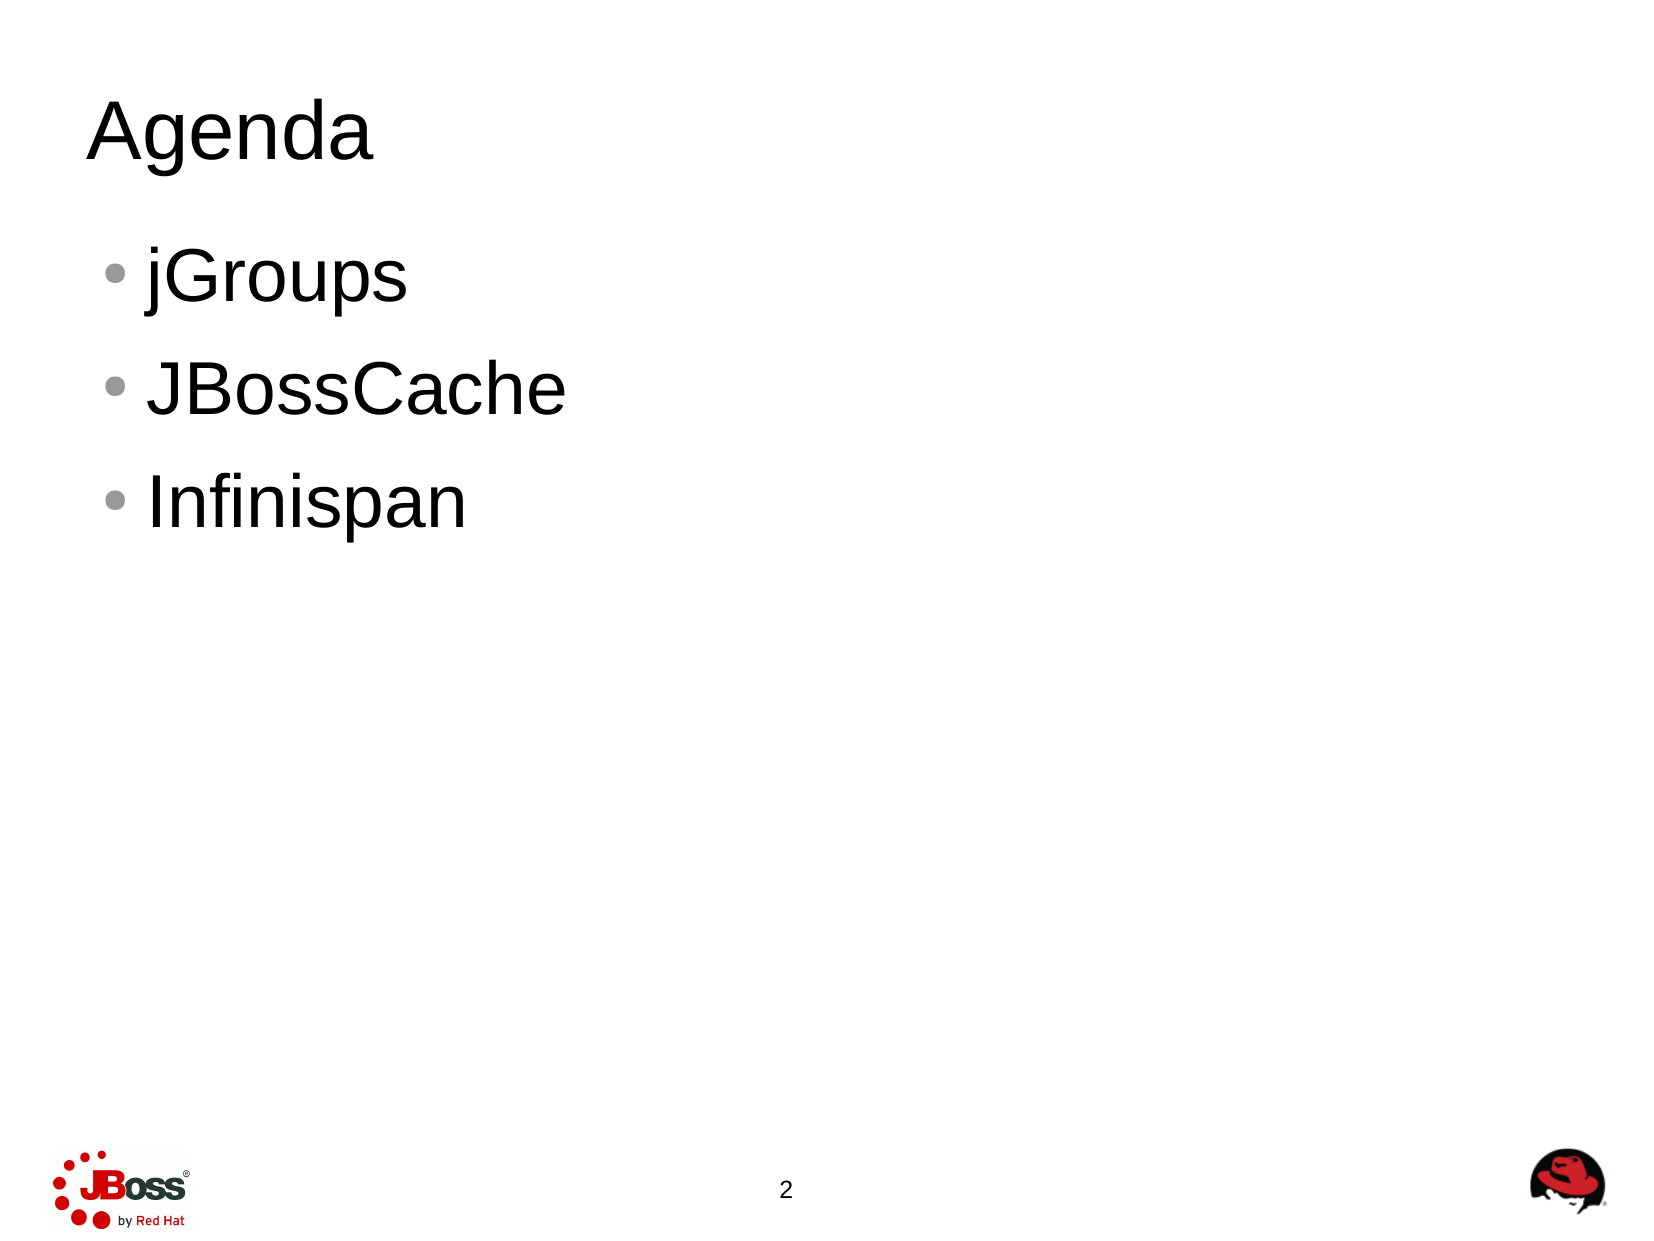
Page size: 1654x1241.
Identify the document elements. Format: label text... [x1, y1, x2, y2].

picture [1529, 1146, 1613, 1224]
list jGroups JBossCache Infinispan [86, 232, 1538, 1013]
picture [53, 1150, 190, 1229]
title Agenda [86, 37, 1576, 225]
